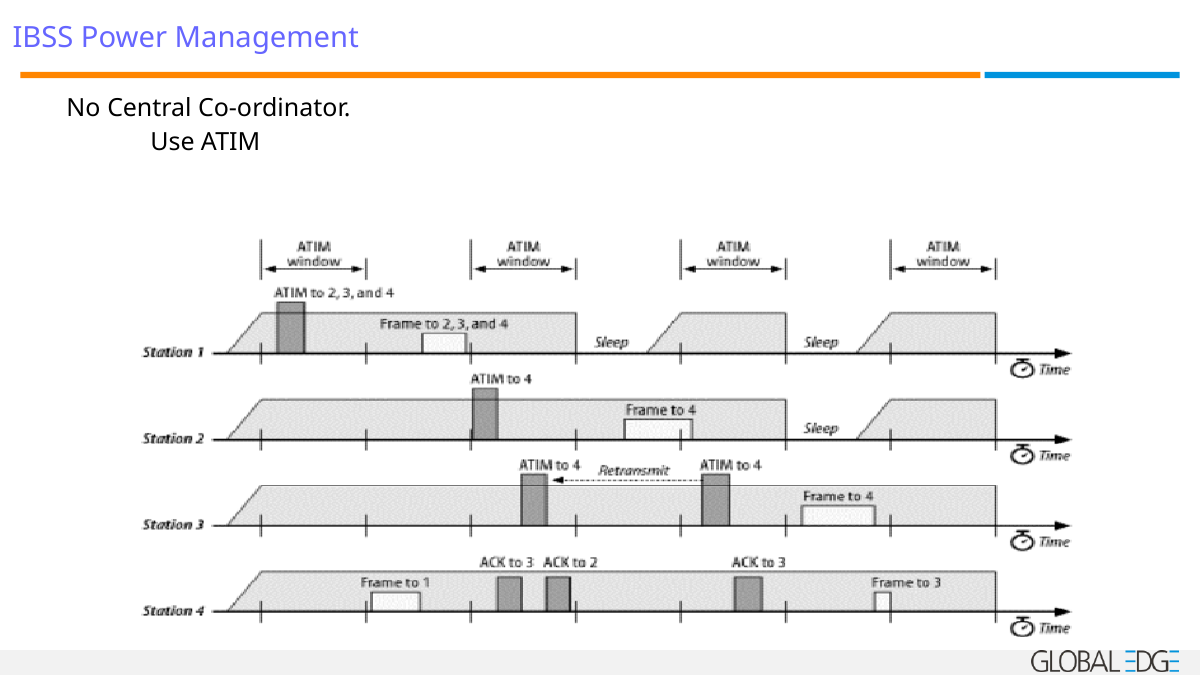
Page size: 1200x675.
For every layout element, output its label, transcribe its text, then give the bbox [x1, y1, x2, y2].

subtitle No Central Co-ordinator. Use ATIM [60, 89, 1140, 482]
title IBSS Power Management [12, 9, 1088, 63]
picture [0, 224, 1200, 672]
